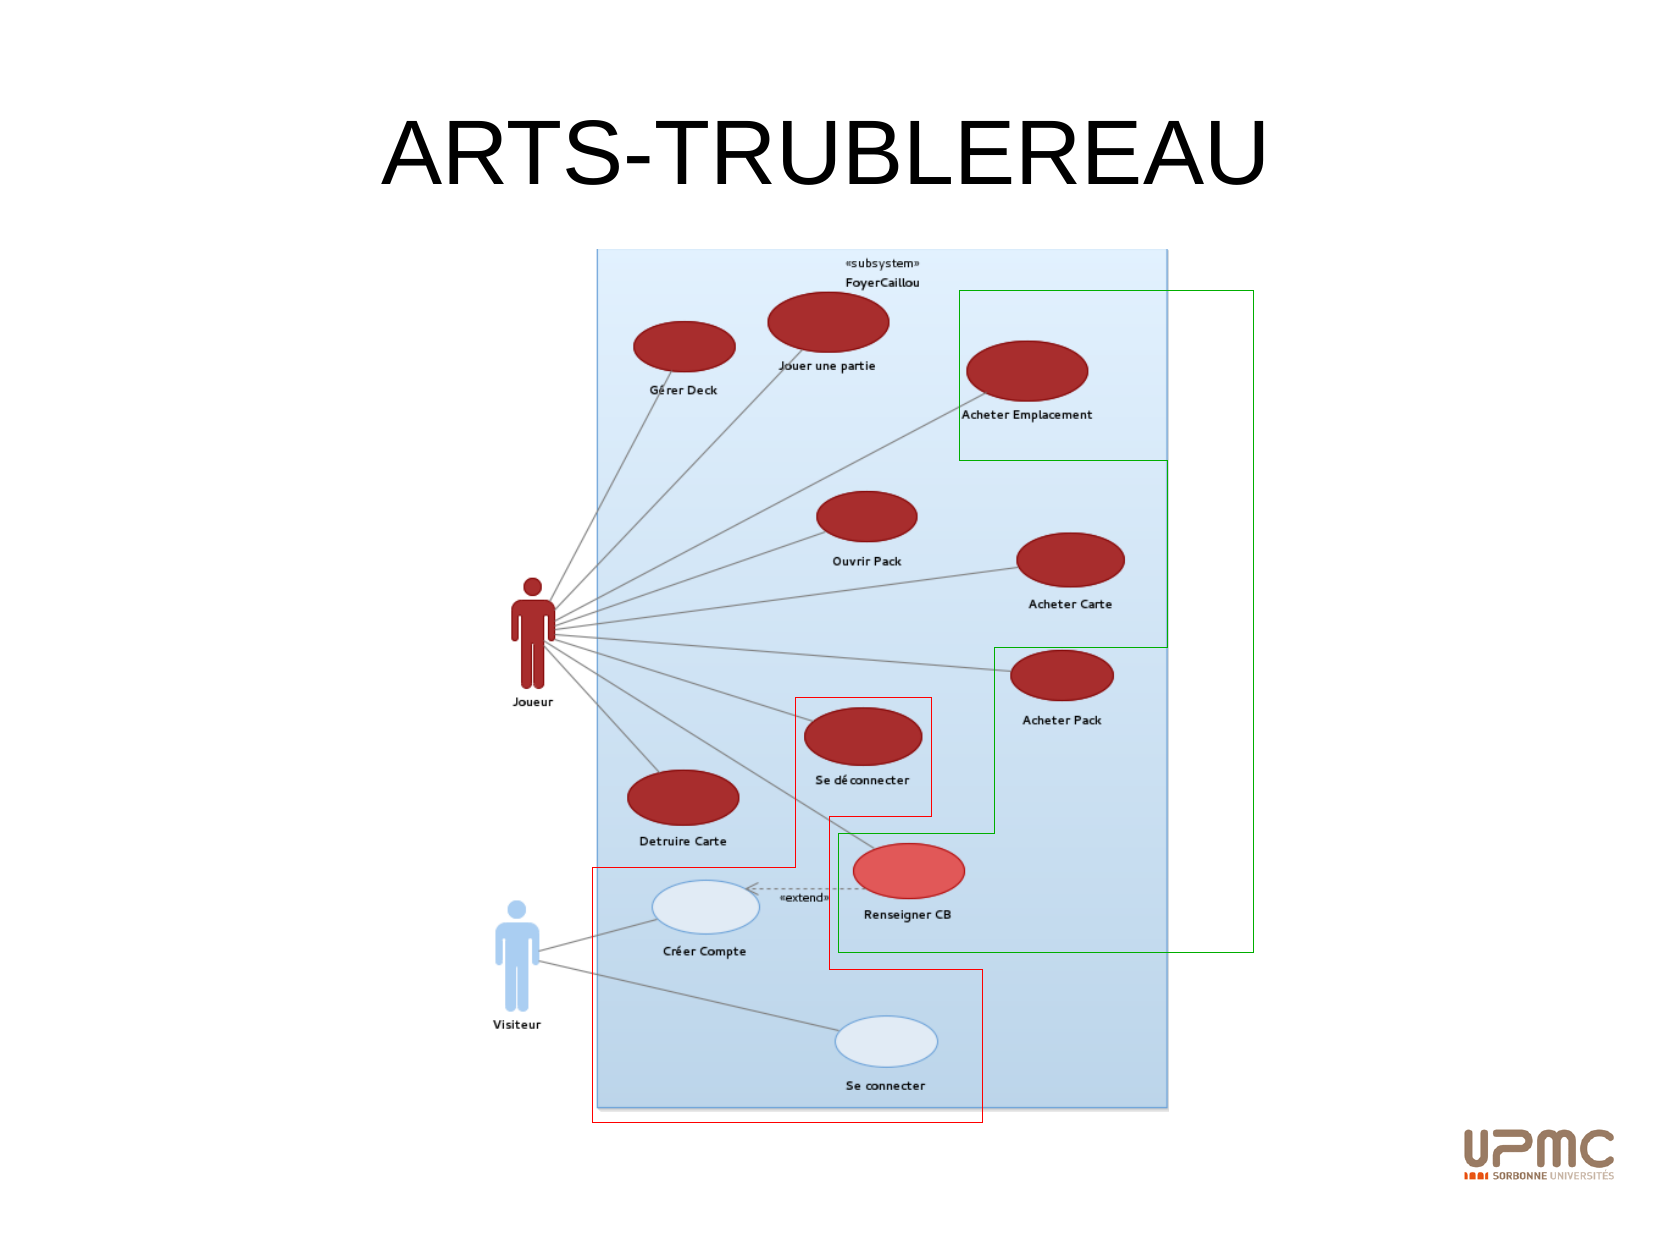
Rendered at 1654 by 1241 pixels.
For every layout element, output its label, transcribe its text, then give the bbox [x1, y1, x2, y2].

title ARTS-TRUBLEREAU [82, 49, 1571, 257]
picture [593, 698, 982, 1112]
picture [437, 249, 1169, 1112]
picture [839, 291, 1169, 952]
picture [1464, 1104, 1614, 1205]
